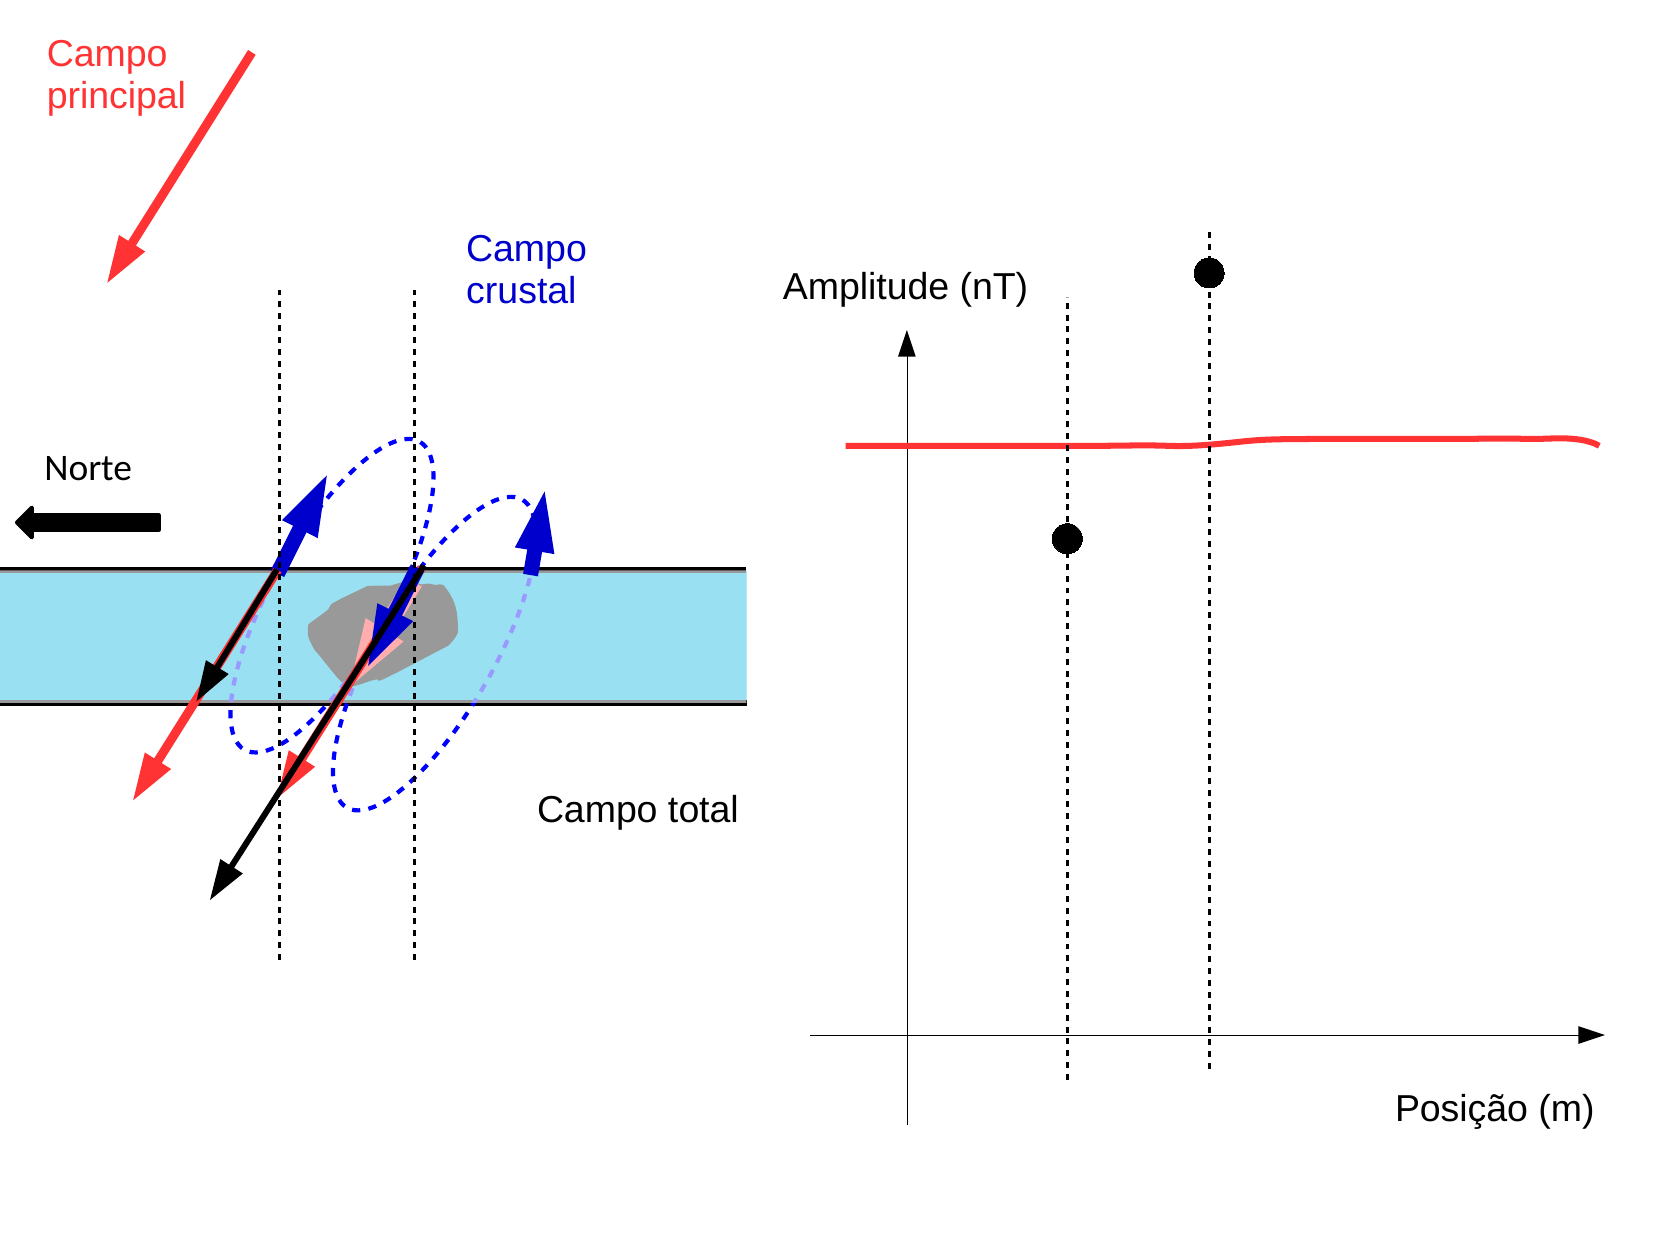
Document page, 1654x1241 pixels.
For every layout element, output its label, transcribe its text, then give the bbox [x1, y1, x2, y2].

text_box Campo principal [32, 25, 257, 124]
text_box [0, 570, 271, 703]
text_box Posição (m) [1380, 1080, 1610, 1137]
text_box Amplitude (nT) [768, 258, 1044, 316]
text_box [17, 507, 159, 538]
text_box Campo total [522, 781, 791, 838]
text_box [201, 570, 407, 703]
text_box Campo crustal [451, 220, 677, 319]
text_box [343, 570, 747, 703]
text_box [1052, 523, 1083, 554]
text_box Norte [17, 435, 160, 496]
text_box [1194, 258, 1225, 288]
